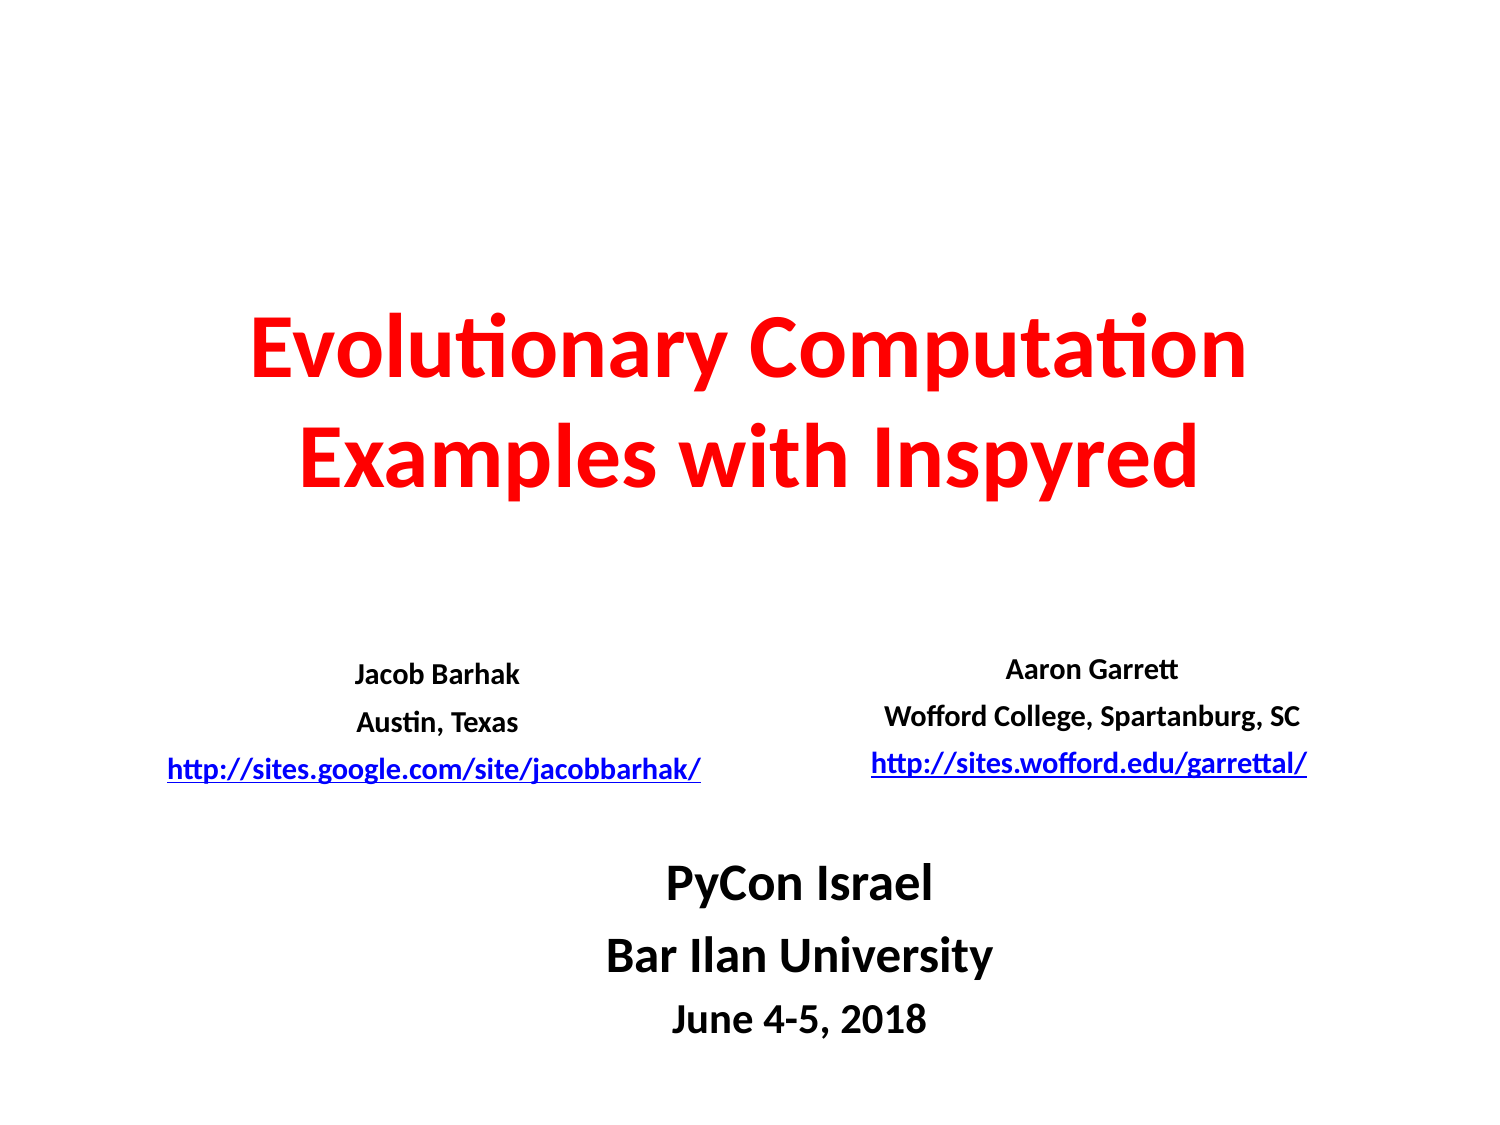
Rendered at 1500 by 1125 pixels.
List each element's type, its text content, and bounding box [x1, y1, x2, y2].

text_box Aaron Garrett Wofford College, Spartanburg, SC http://sites.wofford.edu/garrettal/ [779, 594, 1405, 790]
text_box Jacob Barhak Austin, Texas http://sites.google.com/site/jacobbarhak/ [124, 600, 750, 795]
text_box Evolutionary Computation Examples with Inspyred [112, 274, 1388, 516]
text_box PyCon Israel Bar Ilan University June 4-5, 2018 [400, 840, 1200, 1050]
